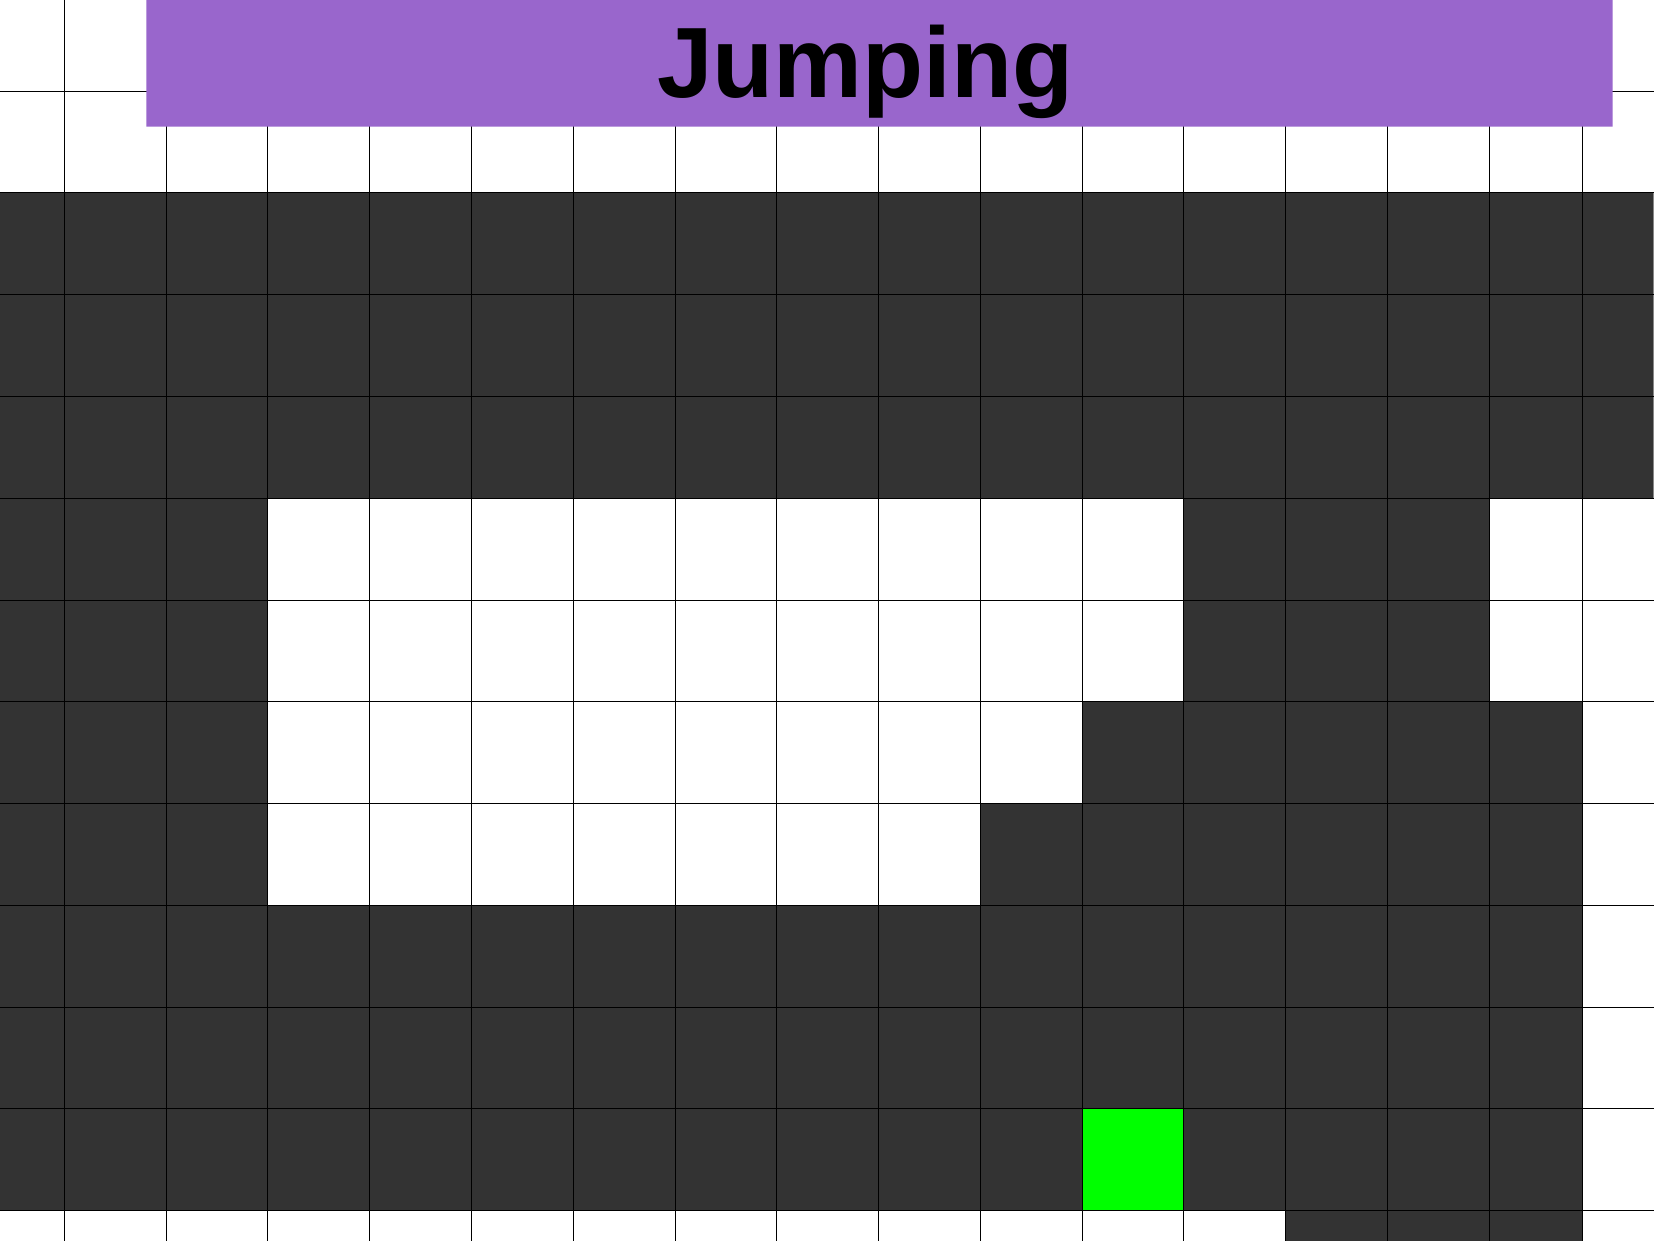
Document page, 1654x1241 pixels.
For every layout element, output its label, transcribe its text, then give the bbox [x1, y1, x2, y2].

text_box Jumping [146, 0, 1613, 127]
text_box [0, 0, 1654, 1241]
